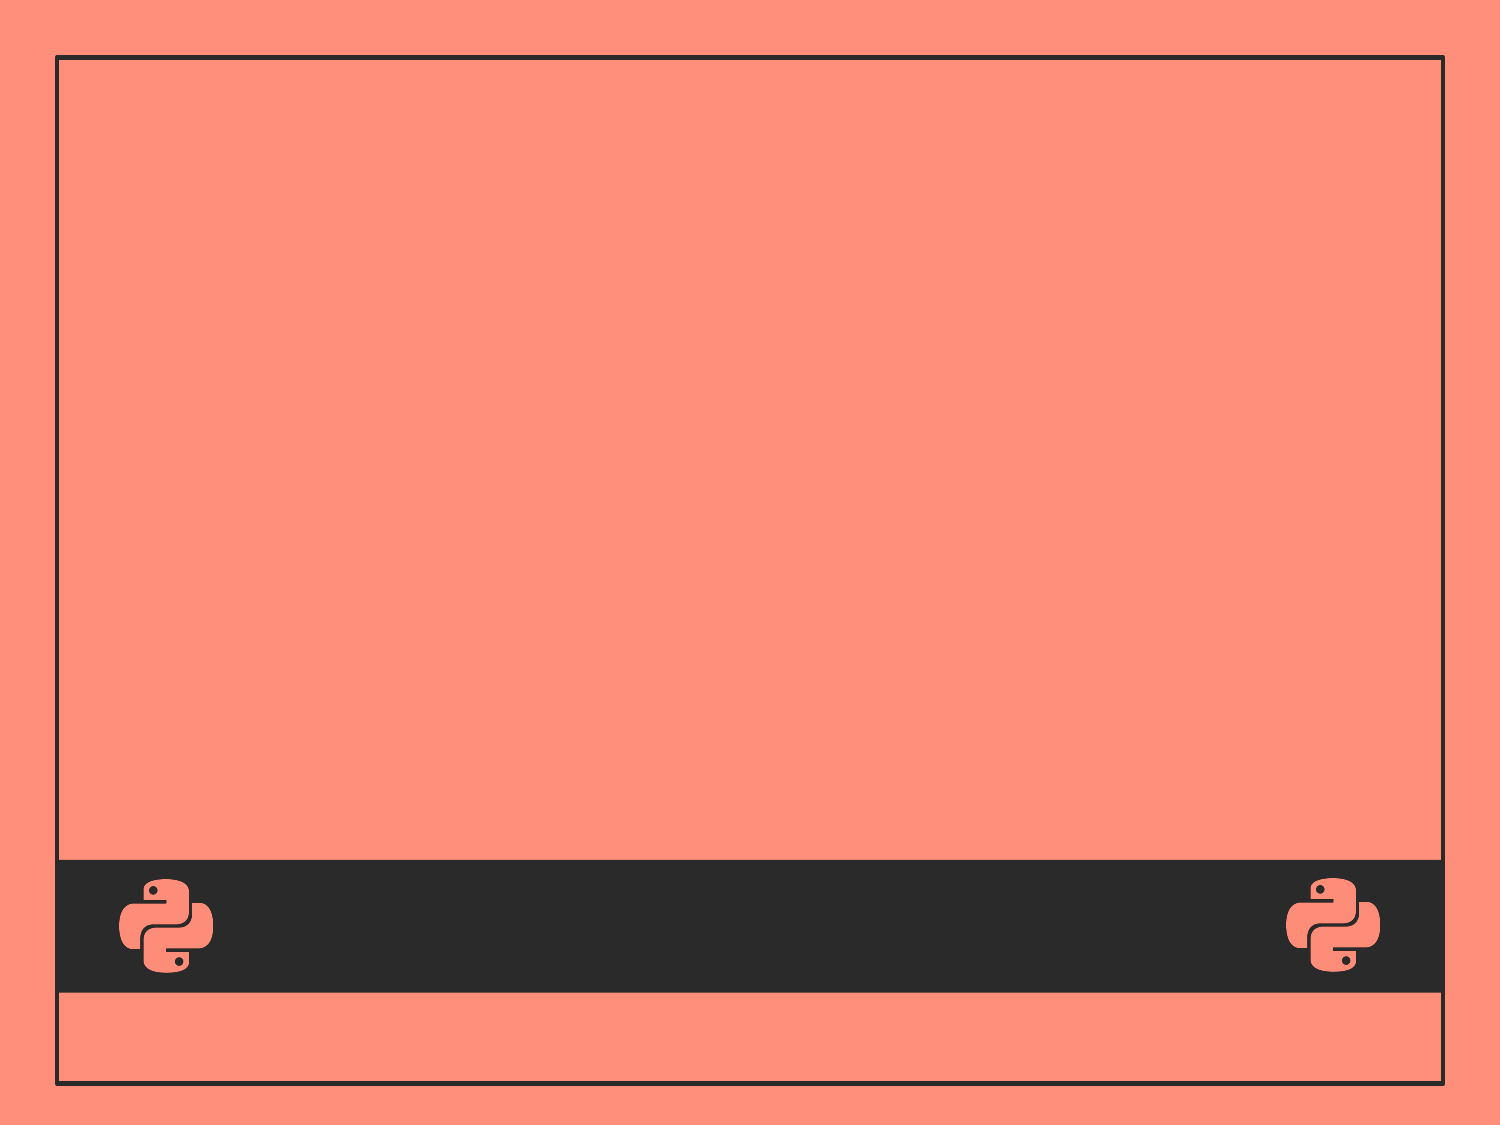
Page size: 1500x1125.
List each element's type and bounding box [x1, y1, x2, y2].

picture [119, 879, 213, 973]
picture [1286, 878, 1380, 972]
